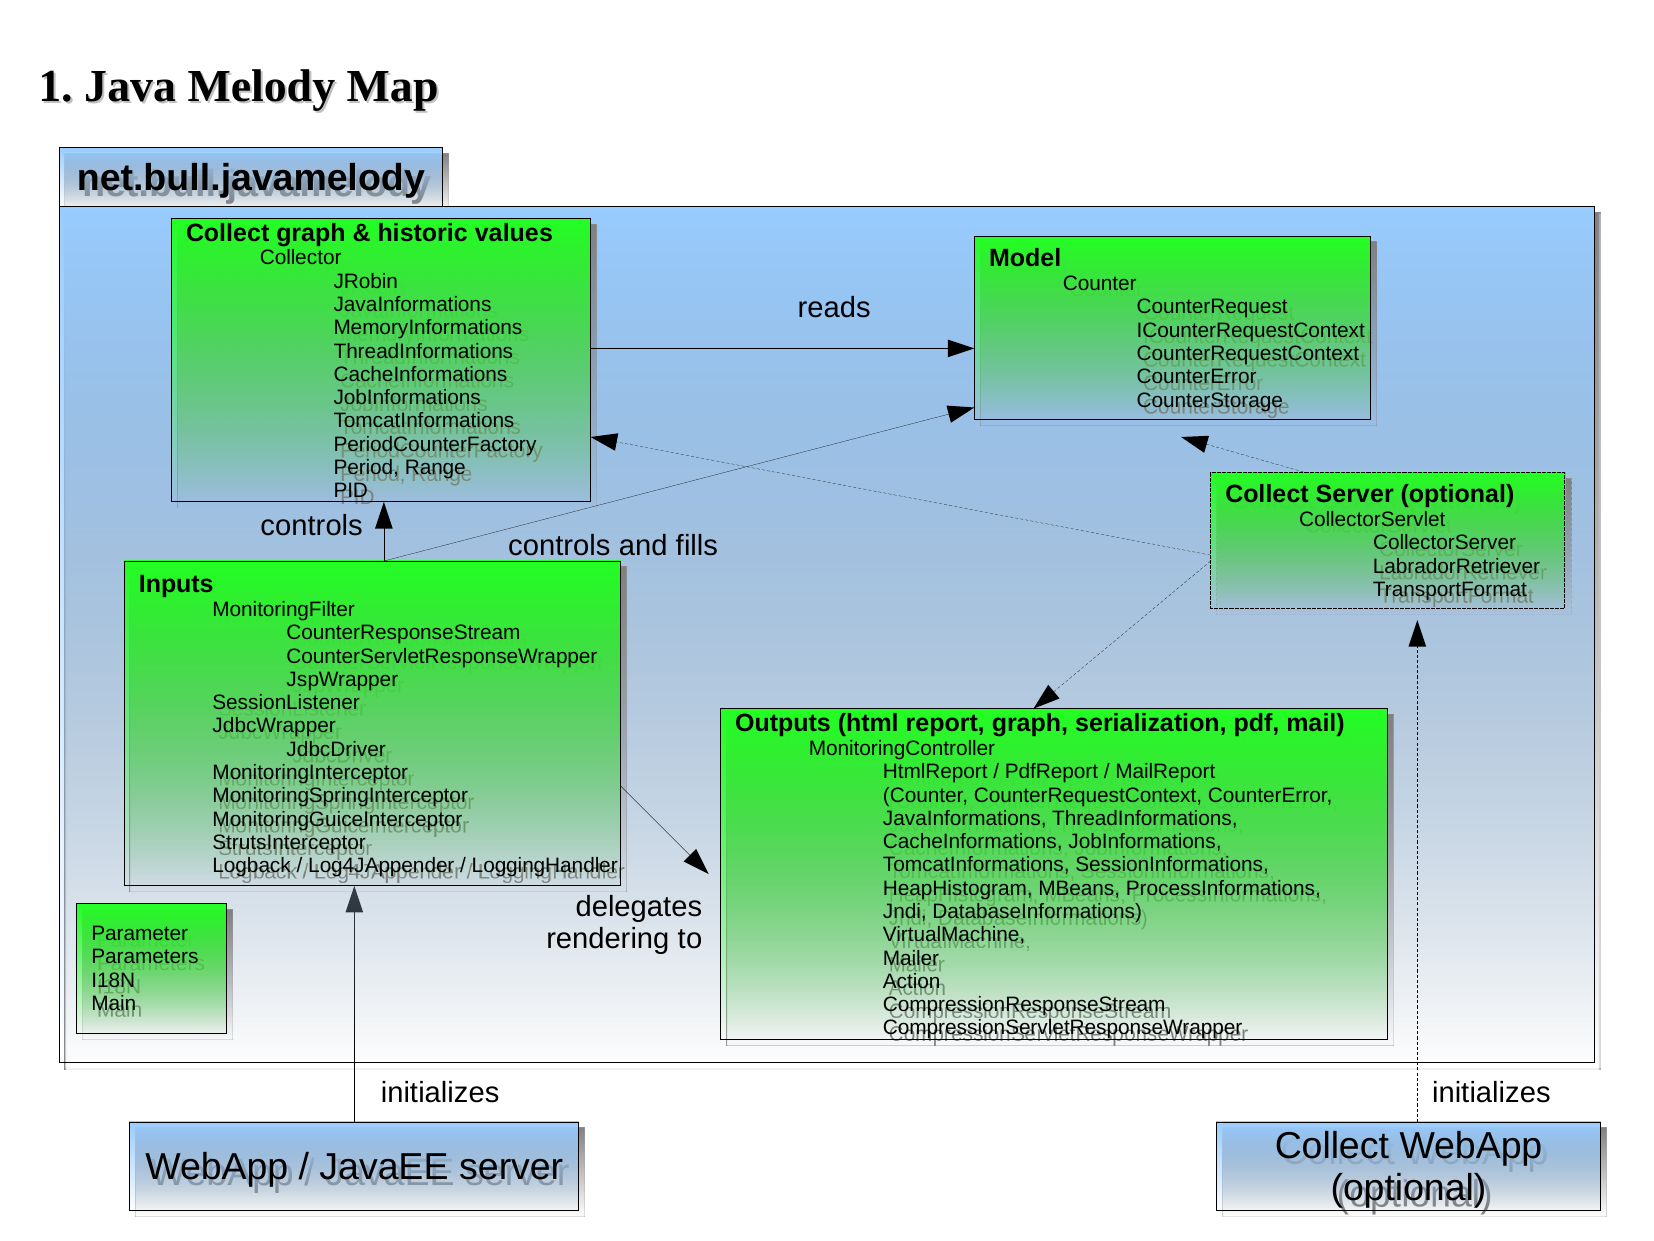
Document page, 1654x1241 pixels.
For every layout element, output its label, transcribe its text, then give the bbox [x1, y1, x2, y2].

text_box Collect WebApp (optional) [1216, 1122, 1601, 1211]
text_box Model Counter CounterRequest ICounterRequestContext CounterRequestContext CounterError CounterStorage [974, 236, 1371, 420]
text_box initializes [1417, 1068, 1566, 1117]
text_box controls and fills [493, 521, 533, 532]
text_box Outputs (html report, graph, serialization, pdf, mail) MonitoringController HtmlReport / PdfReport / MailReport (Counter, CounterRequestContext, CounterError, JavaInformations, ThreadInformations, CacheInformations, JobInformations, TomcatInformations, SessionInformations, HeapHistogram, MBeans, ProcessInformations, Jndi, DatabaseInformations) VirtualMachine, Mailer Action CompressionResponseStream CompressionServletResponseWrapper [720, 708, 1388, 1040]
text_box Collect Server (optional) CollectorServlet CollectorServer LabradorRetriever TransportFormat [1210, 472, 1565, 609]
text_box Inputs MonitoringFilter CounterResponseStream CounterServletResponseWrapper JspWrapper SessionListener JdbcWrapper JdbcDriver MonitoringInterceptor MonitoringSpringInterceptor MonitoringGuiceInterceptor StrutsInterceptor Logback / Log4JAppender / LoggingHandler [124, 561, 621, 886]
text_box 1. Java Melody Map [23, 53, 454, 120]
text_box controls [245, 501, 378, 550]
text_box Collect graph & historic values Collector JRobin JavaInformations MemoryInformations ThreadInformations CacheInformations JobInformations TomcatInformations PeriodCounterFactory Period, Range PID [171, 218, 591, 502]
text_box net.bull.javamelody [59, 147, 443, 206]
text_box initializes [366, 1068, 515, 1117]
text_box Parameter Parameters I18N Main [76, 903, 227, 1034]
text_box WebApp / JavaEE server [129, 1122, 579, 1211]
text_box [59, 206, 1595, 1063]
text_box controls and fills [493, 521, 734, 570]
text_box delegates rendering to [531, 882, 718, 963]
text_box reads [782, 283, 886, 331]
